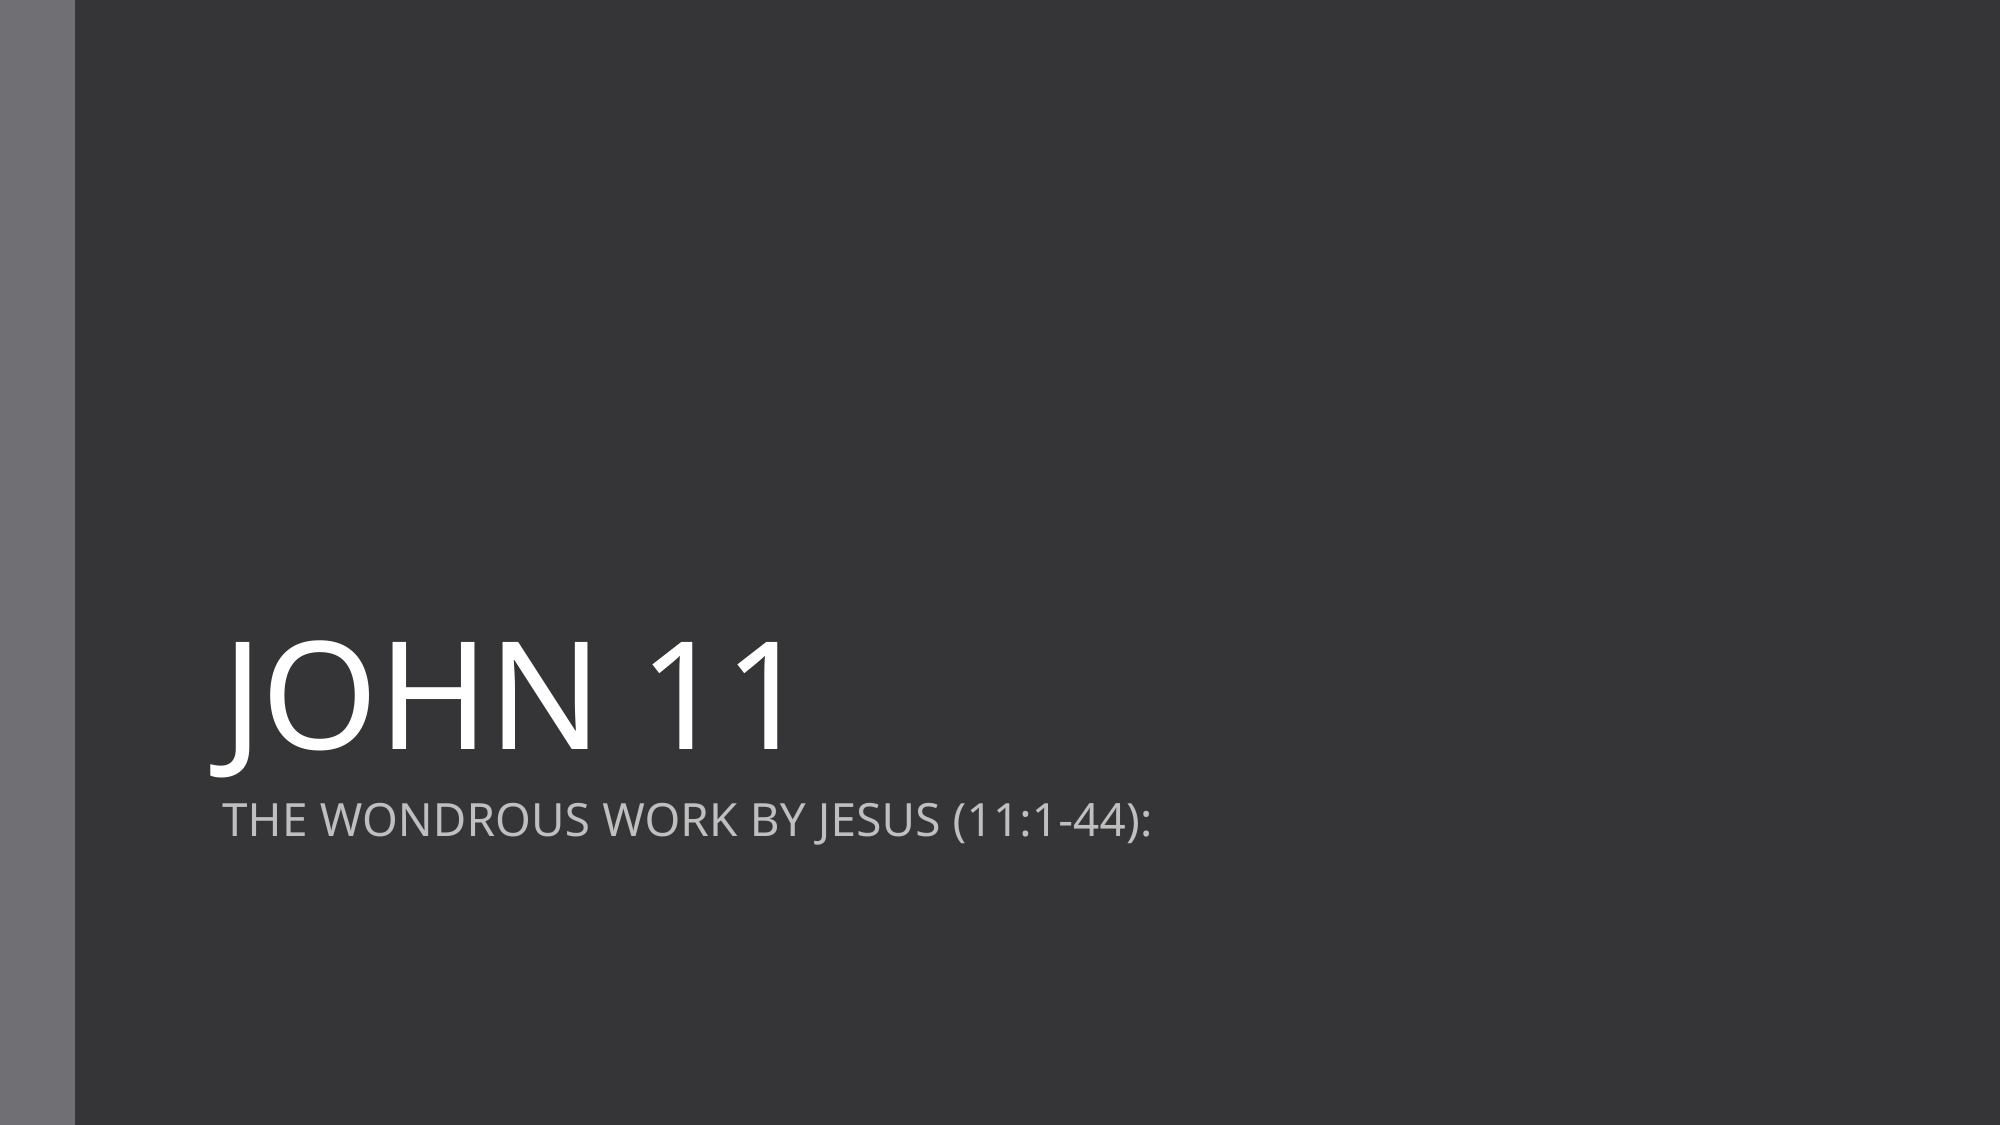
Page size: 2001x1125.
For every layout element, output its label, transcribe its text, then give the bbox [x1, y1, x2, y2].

title JOHN 11 [206, 124, 1752, 787]
subtitle THE WONDROUS WORK BY JESUS (11:1-44): [206, 787, 1752, 1066]
